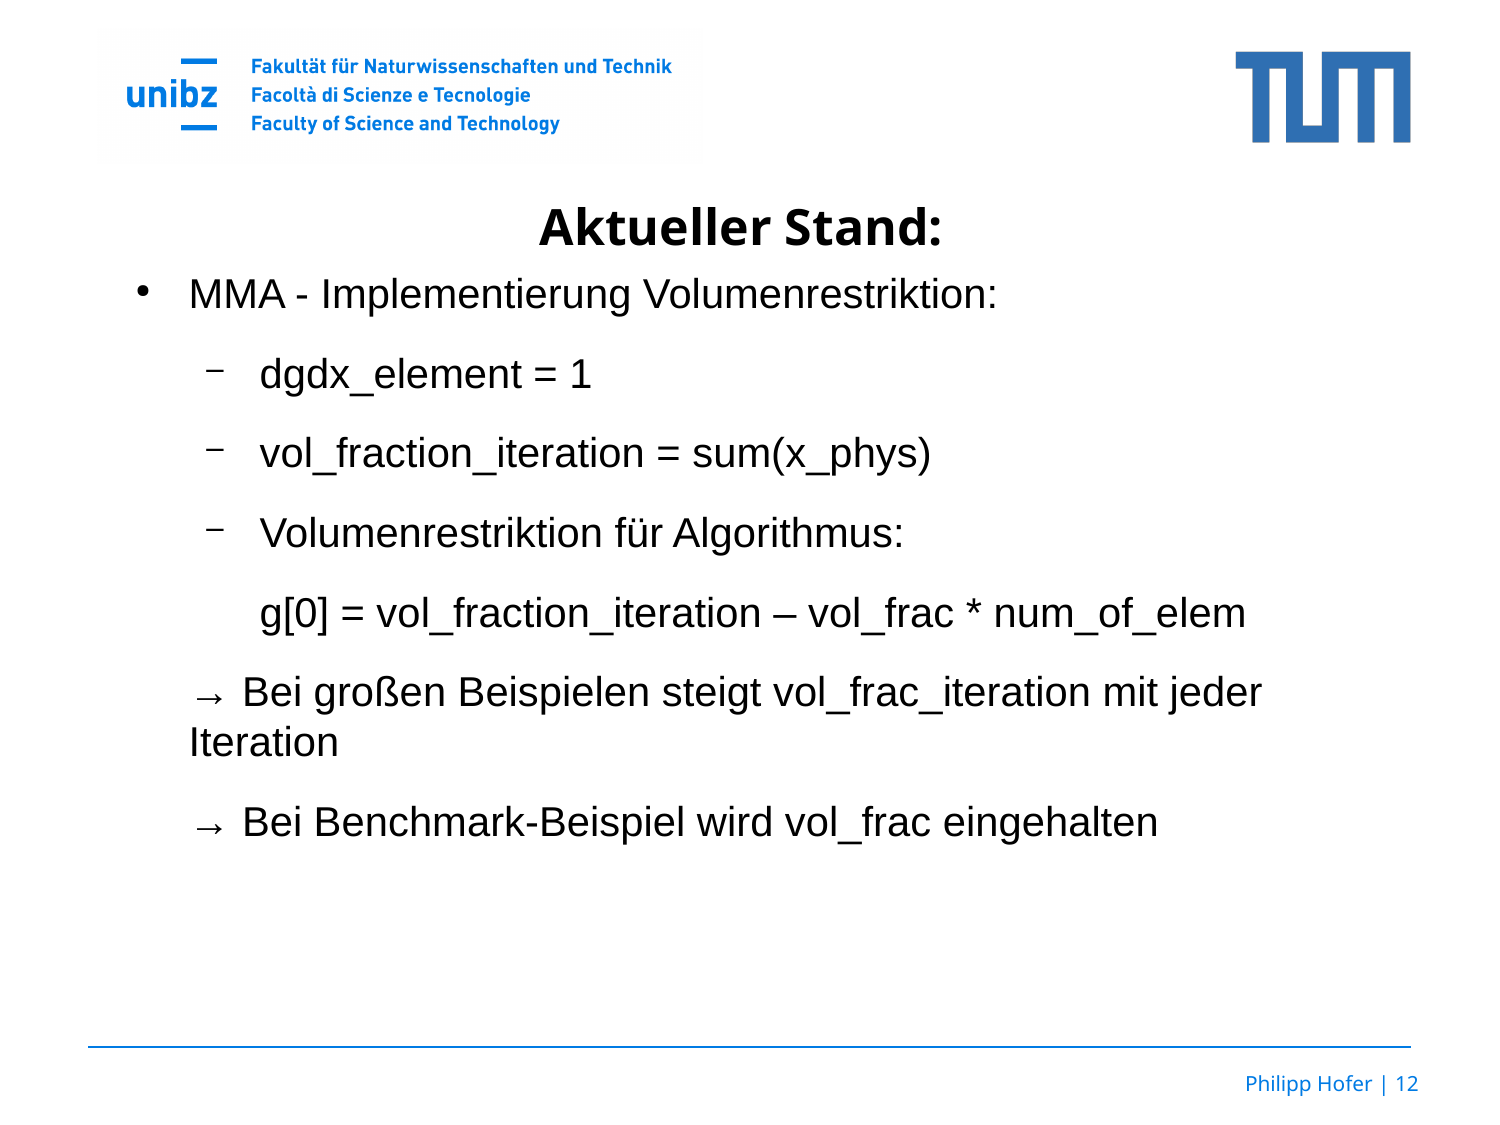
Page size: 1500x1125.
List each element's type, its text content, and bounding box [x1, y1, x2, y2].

picture [97, 28, 703, 164]
picture [1145, 0, 1500, 233]
text_box MMA - Implementierung Volumenrestriktion: dgdx_element = 1 vol_fraction_iteration = sum(x_phys) Volumenrestriktion für Algorithmus: g[0] = vol_fraction_iteration – vol_frac * num_of_elem → Bei großen Beispielen steigt vol_frac_iteration mit jeder Iteration → Bei Benchmark-Beispiel wird vol_frac eingehalten [103, 259, 1335, 996]
text_box Aktueller Stand: [103, 137, 1397, 300]
